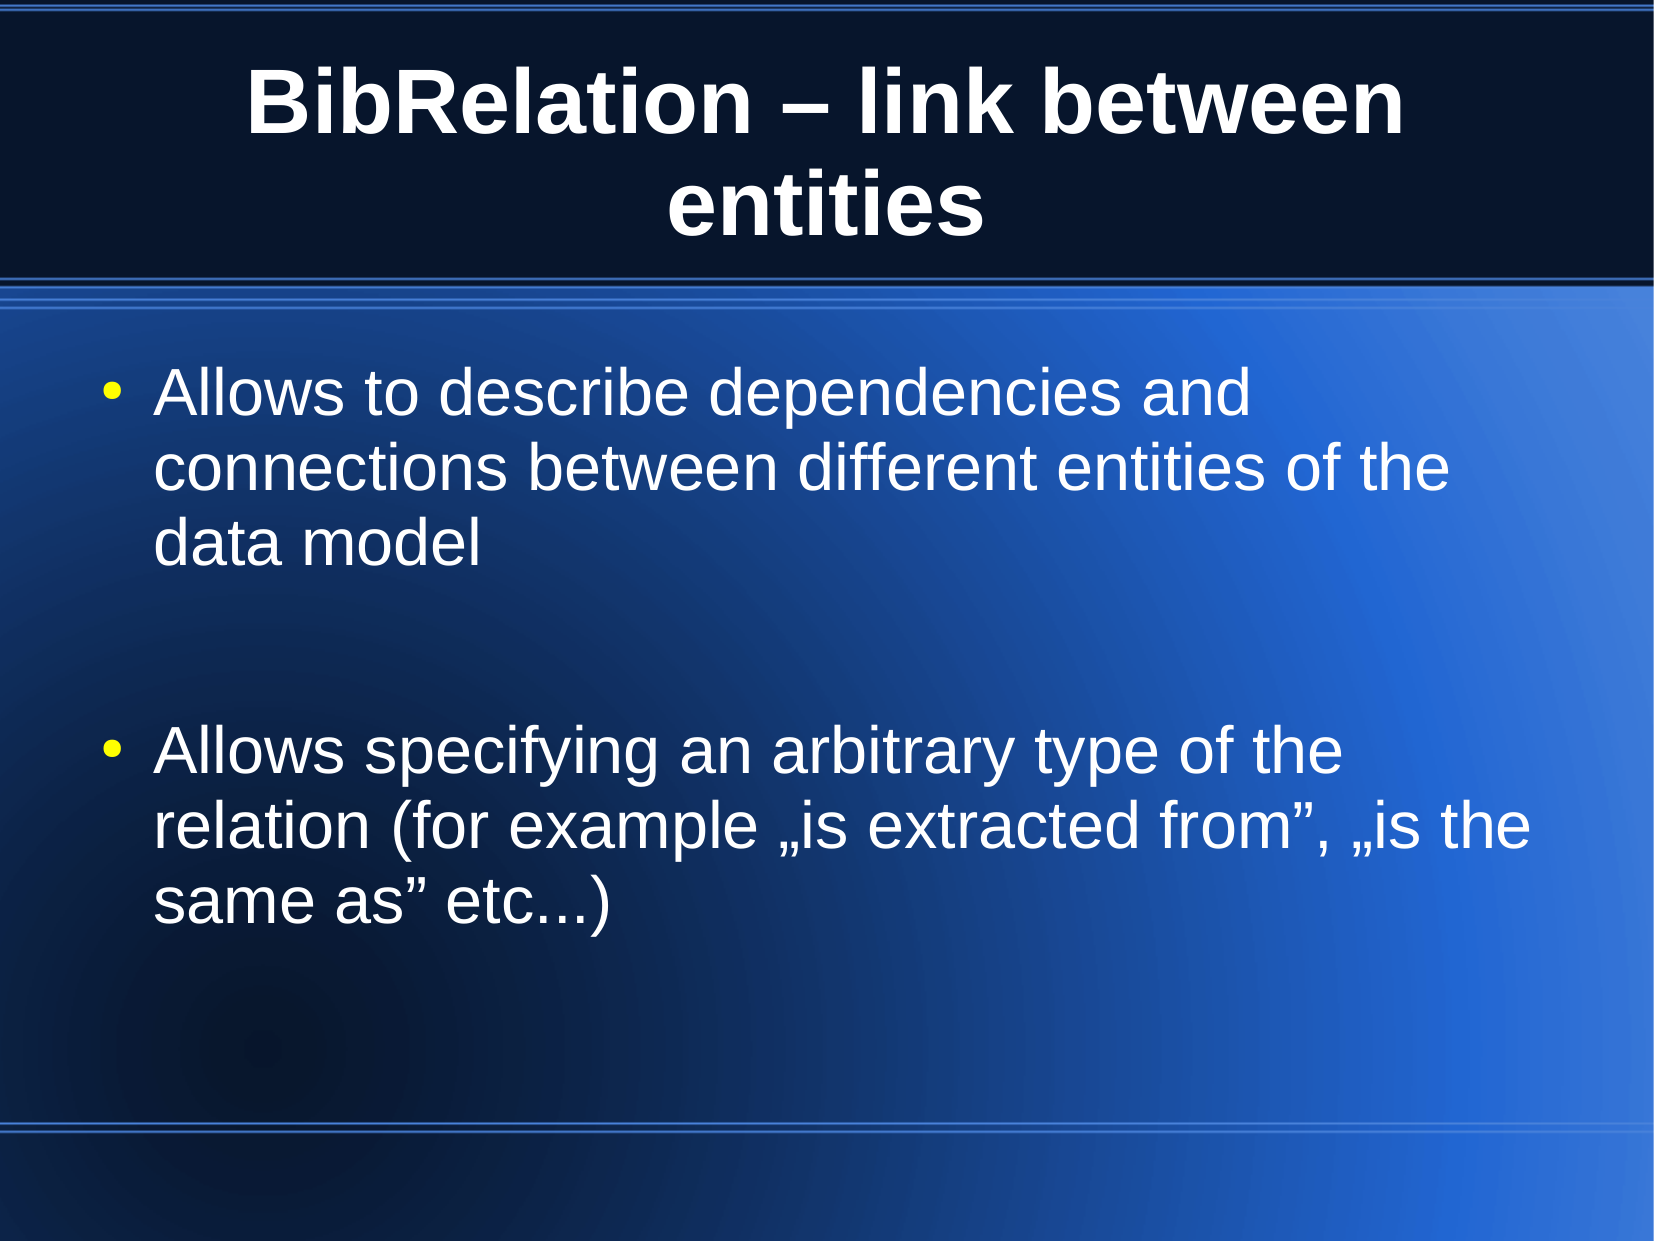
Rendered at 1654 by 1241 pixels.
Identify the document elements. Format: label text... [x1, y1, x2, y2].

picture [0, 0, 1654, 1241]
title BibRelation – link between entities [82, 49, 1571, 257]
list Allows to describe dependencies and connections between different entities of the data model Allows specifying an arbitrary type of the relation (for example „is extracted from”, „is the same as” etc...) [82, 355, 1571, 1174]
